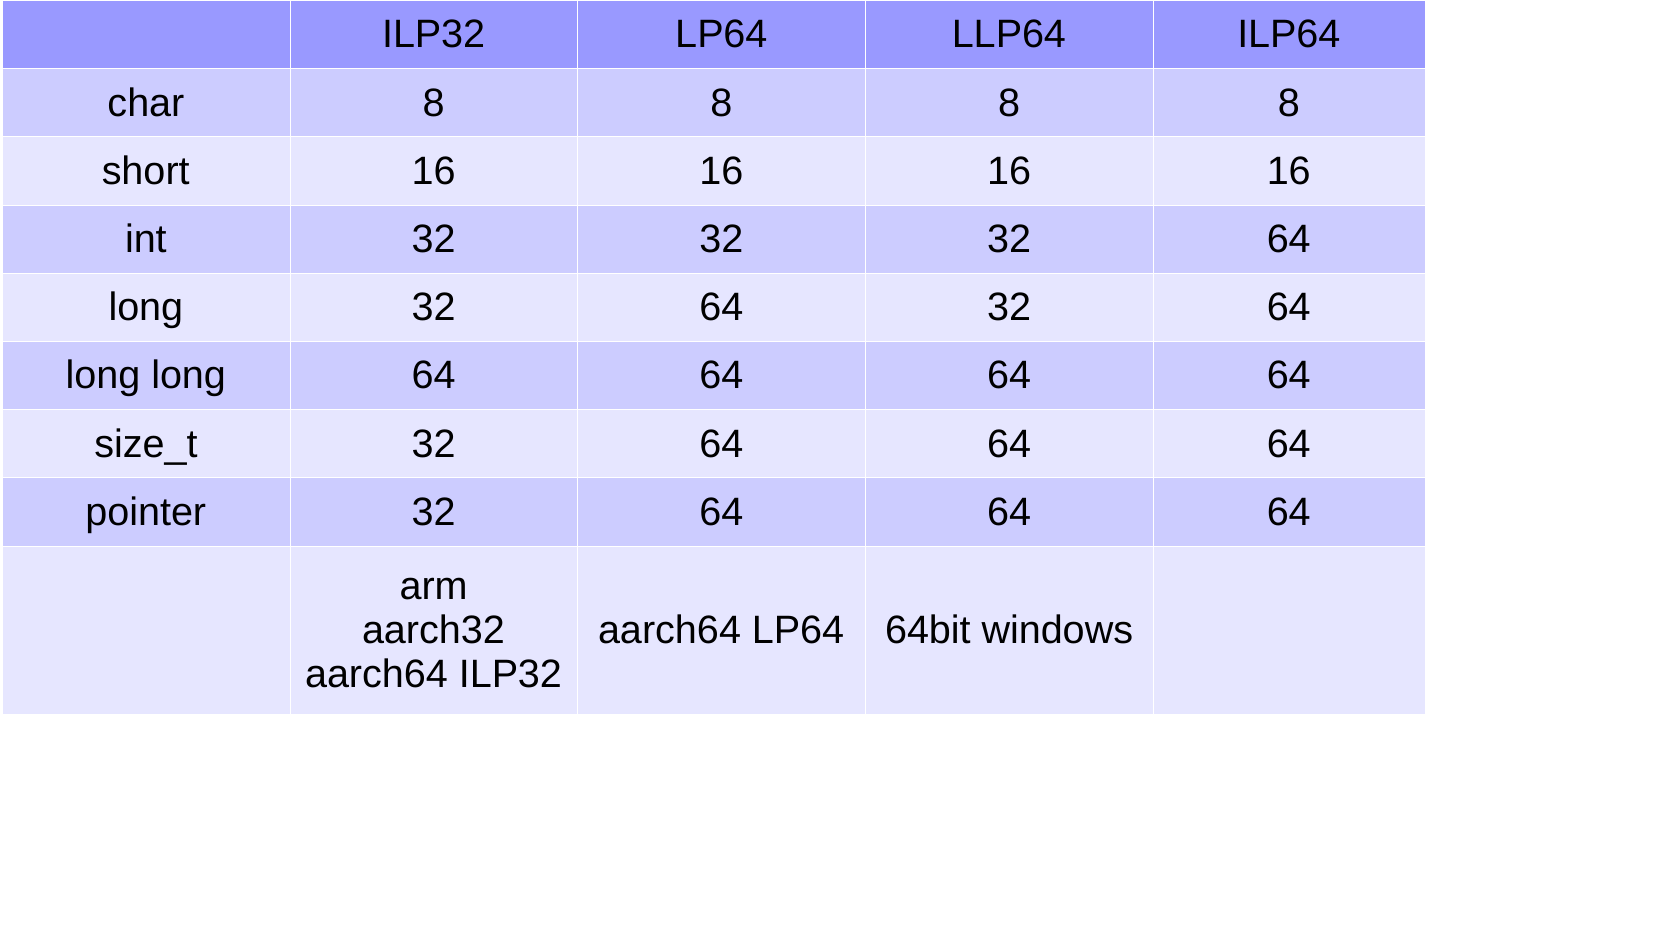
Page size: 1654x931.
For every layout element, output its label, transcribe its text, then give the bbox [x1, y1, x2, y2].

table_cell char [3, 69, 290, 136]
table_cell [3, 547, 290, 714]
table_cell size_t [3, 410, 290, 477]
table_header LLP64 [866, 1, 1153, 68]
table_cell 64bit windows [866, 547, 1153, 714]
table_cell 64 [866, 410, 1153, 477]
table_cell 32 [866, 206, 1153, 273]
table_cell 32 [291, 478, 577, 546]
table_cell 64 [1154, 274, 1425, 341]
table_cell short [3, 137, 290, 205]
table_cell 64 [866, 342, 1153, 409]
table_header LP64 [578, 1, 865, 68]
table_cell arm aarch32 aarch64 ILP32 [291, 547, 577, 714]
table_cell 64 [1154, 478, 1425, 546]
table_cell pointer [3, 478, 290, 546]
table_cell 32 [578, 206, 865, 273]
table_header ILP32 [291, 1, 577, 68]
table_header ILP64 [1154, 1, 1425, 68]
table_cell 64 [578, 274, 865, 341]
table_cell 16 [291, 137, 577, 205]
table_cell int [3, 206, 290, 273]
table_header [3, 1, 290, 68]
table_cell 64 [578, 342, 865, 409]
table_cell 64 [1154, 410, 1425, 477]
table_cell 8 [578, 69, 865, 136]
table_cell 64 [291, 342, 577, 409]
table_cell long [3, 274, 290, 341]
table_cell 64 [1154, 206, 1425, 273]
table_cell 64 [578, 478, 865, 546]
table_cell 8 [291, 69, 577, 136]
table_cell 8 [1154, 69, 1425, 136]
table_cell 32 [291, 410, 577, 477]
table_cell 16 [578, 137, 865, 205]
table_cell 32 [866, 274, 1153, 341]
table_cell aarch64 LP64 [578, 547, 865, 714]
table_cell 16 [866, 137, 1153, 205]
table_cell 64 [1154, 342, 1425, 409]
table_cell 8 [866, 69, 1153, 136]
table_cell 32 [291, 274, 577, 341]
table_cell 64 [866, 478, 1153, 546]
table_cell 32 [291, 206, 577, 273]
table_cell 16 [1154, 137, 1425, 205]
table_cell [1154, 547, 1425, 714]
table_cell 64 [578, 410, 865, 477]
table_cell long long [3, 342, 290, 409]
